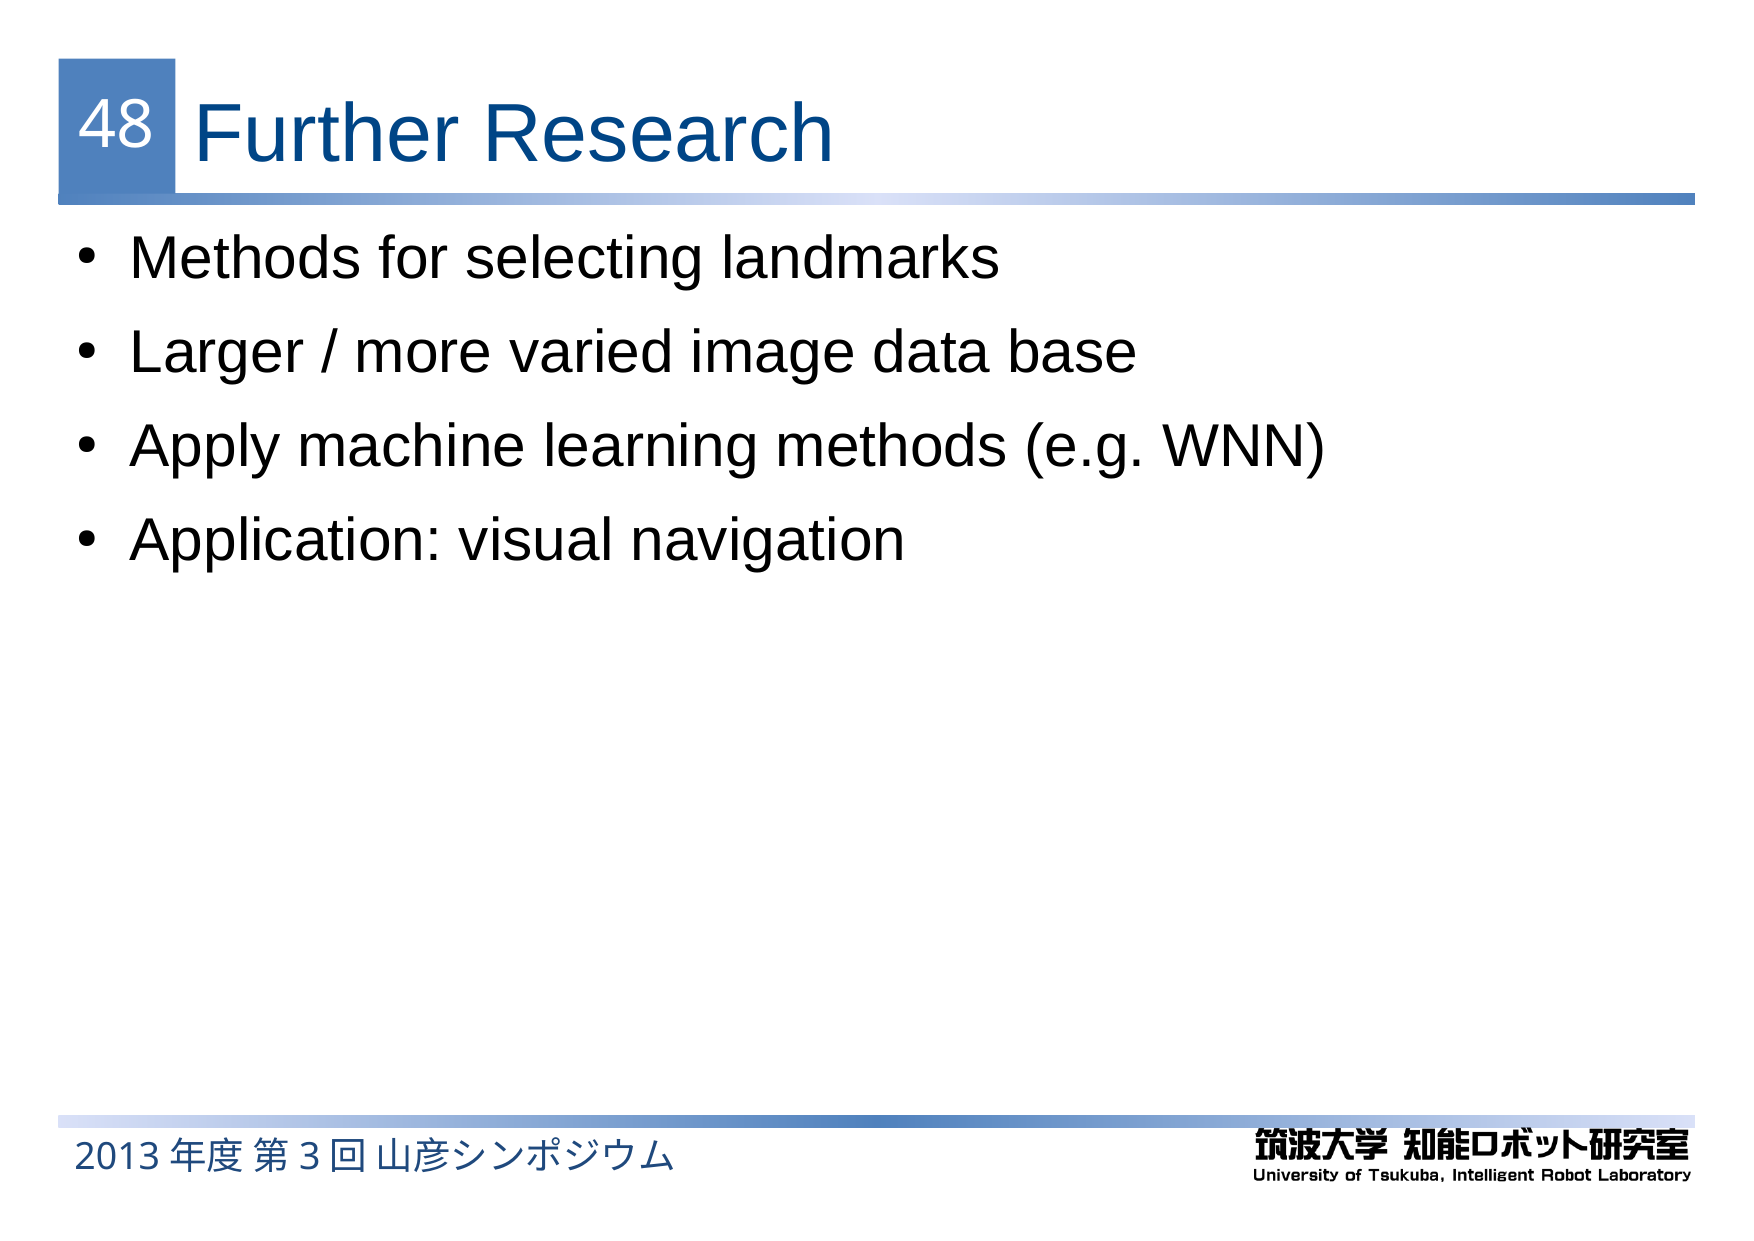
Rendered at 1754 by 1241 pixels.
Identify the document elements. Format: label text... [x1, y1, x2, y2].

list Methods for selecting landmarks Larger / more varied image data base Apply machine learning methods (e.g. WNN) Application: visual navigation [58, 223, 1696, 876]
picture [1252, 1127, 1691, 1182]
title Further Research [193, 61, 1651, 205]
